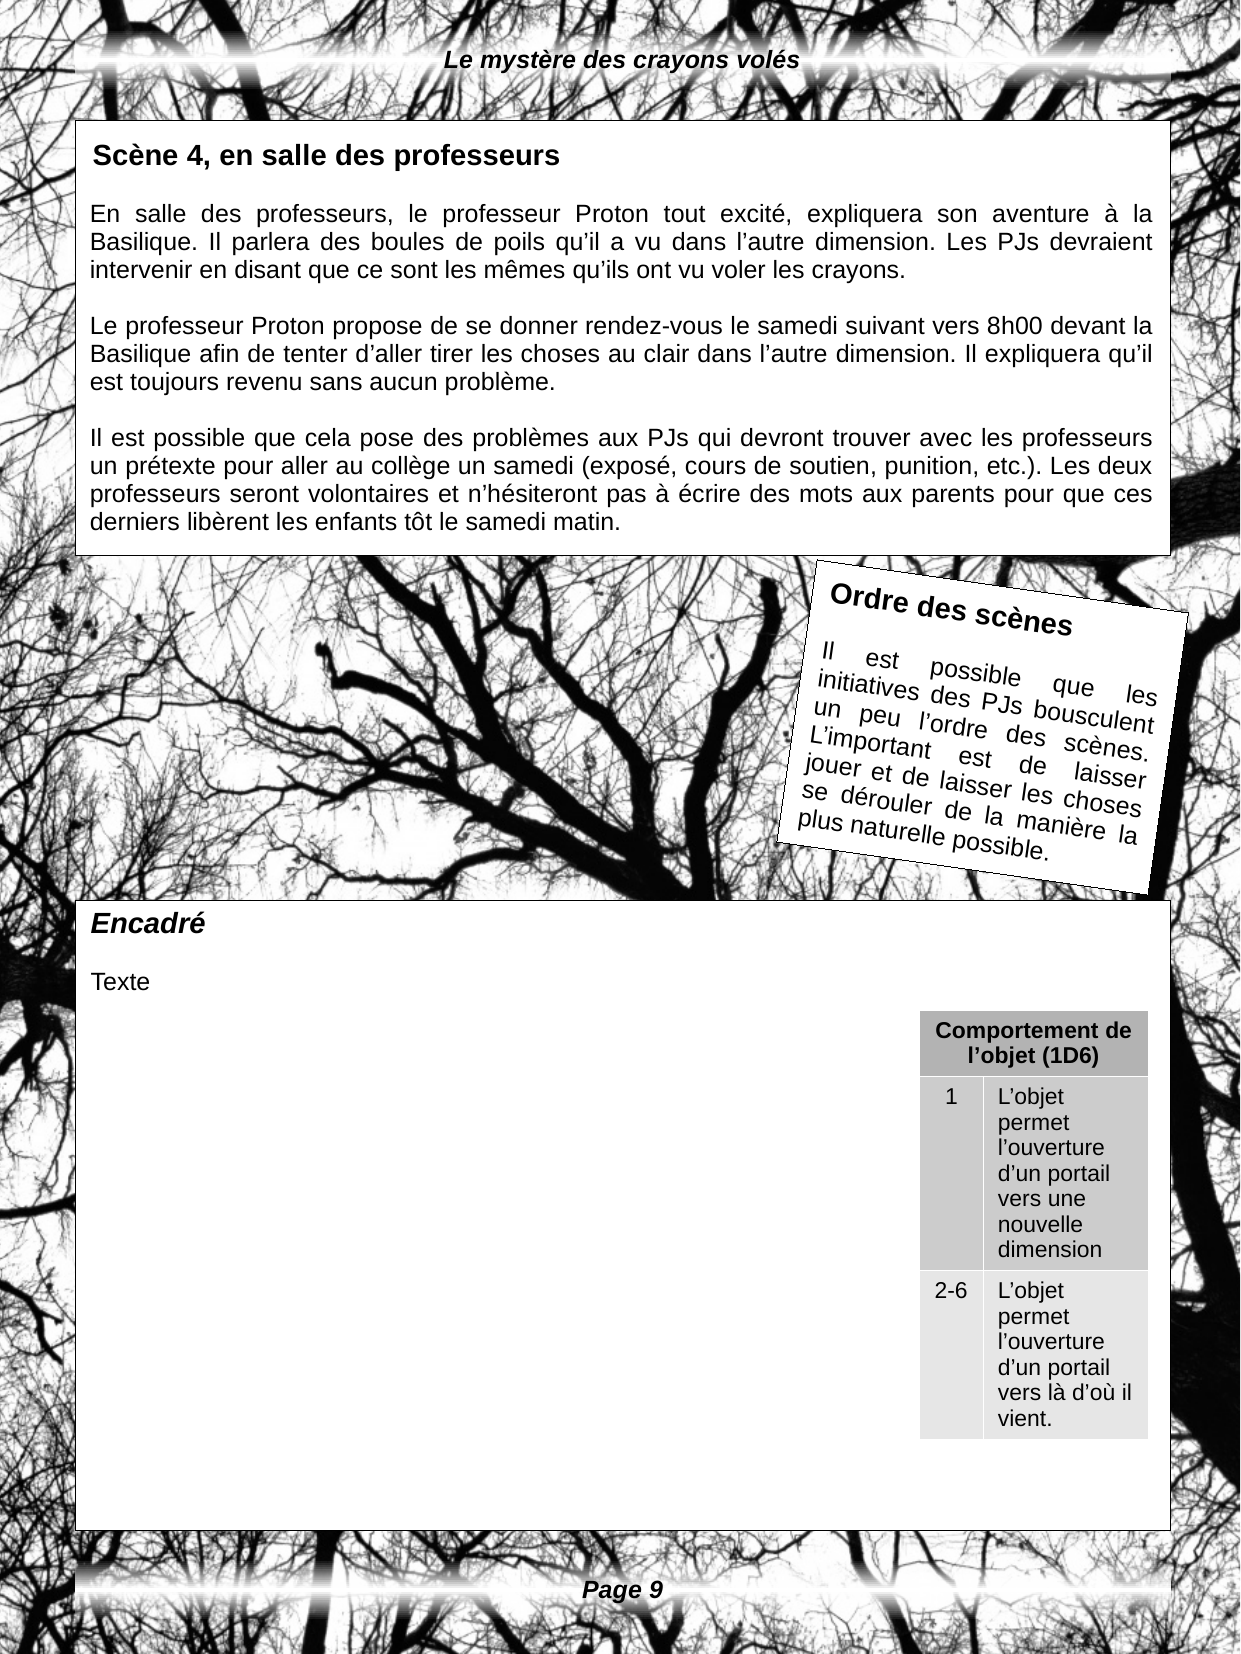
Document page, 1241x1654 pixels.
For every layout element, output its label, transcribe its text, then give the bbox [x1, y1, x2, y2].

picture [0, 0, 1241, 1654]
table_header Comportement de l’objet (1D6) [920, 1011, 1148, 1076]
text_box Le mystère des crayons volés [75, 30, 1171, 91]
table_cell 1 [920, 1077, 983, 1270]
text_box Page 9 [75, 1560, 1171, 1621]
table_cell L’objet permet l’ouverture d’un portail vers là d’où il vient. [984, 1271, 1148, 1439]
text_box Ordre des scènes Il est possible que les initiatives des PJs bousculent un peu l’ordre des scènes. L’important est de laisser jouer et de laisser les choses se dérouler de la manière la plus naturelle possible. [776, 559, 1189, 896]
table_cell L’objet permet l’ouverture d’un portail vers une nouvelle dimension [984, 1077, 1148, 1270]
table_cell 2-6 [920, 1271, 983, 1439]
text_box Scène 4, en salle des professeurs En salle des professeurs, le professeur Proton tout excité, expliquera son aventure à la Basilique. Il parlera des boules de poils qu’il a vu dans l’autre dimension. Les PJs devraient intervenir en disant que ce sont les mêmes qu’ils ont vu voler les crayons. Le professeur Proton propose de se donner rendez-vous le samedi suivant vers 8h00 devant la Basilique afin de tenter d’aller tirer les choses au clair dans l’autre dimension. Il expliquera qu’il est toujours revenu sans aucun problème. Il est possible que cela pose des problèmes aux PJs qui devront trouver avec les professeurs un prétexte pour aller au collège un samedi (exposé, cours de soutien, punition, etc.). Les deux professeurs seront volontaires et n’hésiteront pas à écrire des mots aux parents pour que ces derniers libèrent les enfants tôt le samedi matin. [75, 120, 1171, 556]
text_box Encadré Texte [75, 900, 1171, 1531]
